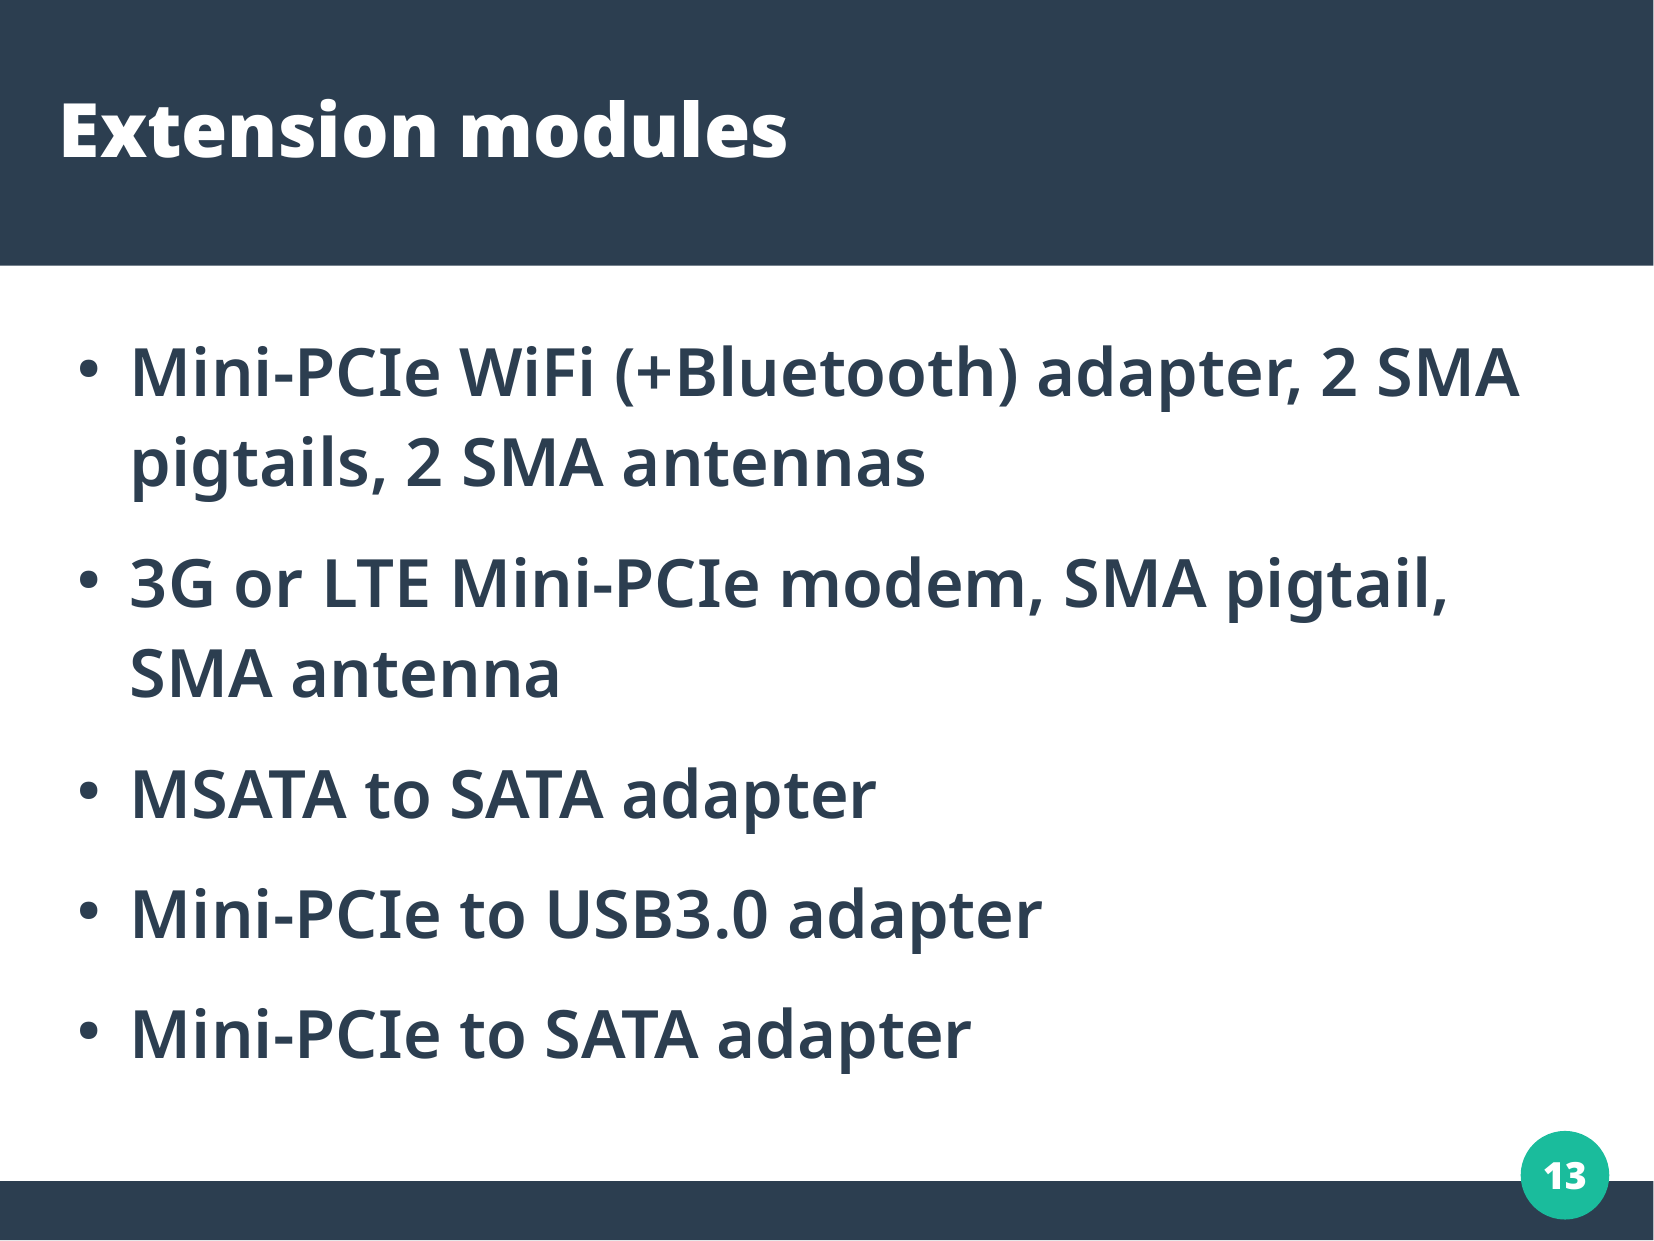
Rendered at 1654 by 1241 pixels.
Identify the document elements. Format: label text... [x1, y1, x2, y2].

list Mini-PCIe WiFi (+Bluetooth) adapter, 2 SMA pigtails, 2 SMA antennas 3G or LTE Mini-PCIe modem, SMA pigtail, SMA antenna MSATA to SATA adapter Mini-PCIe to USB3.0 adapter Mini-PCIe to SATA adapter [59, 324, 1595, 1152]
title Extension modules [59, 49, 1595, 207]
